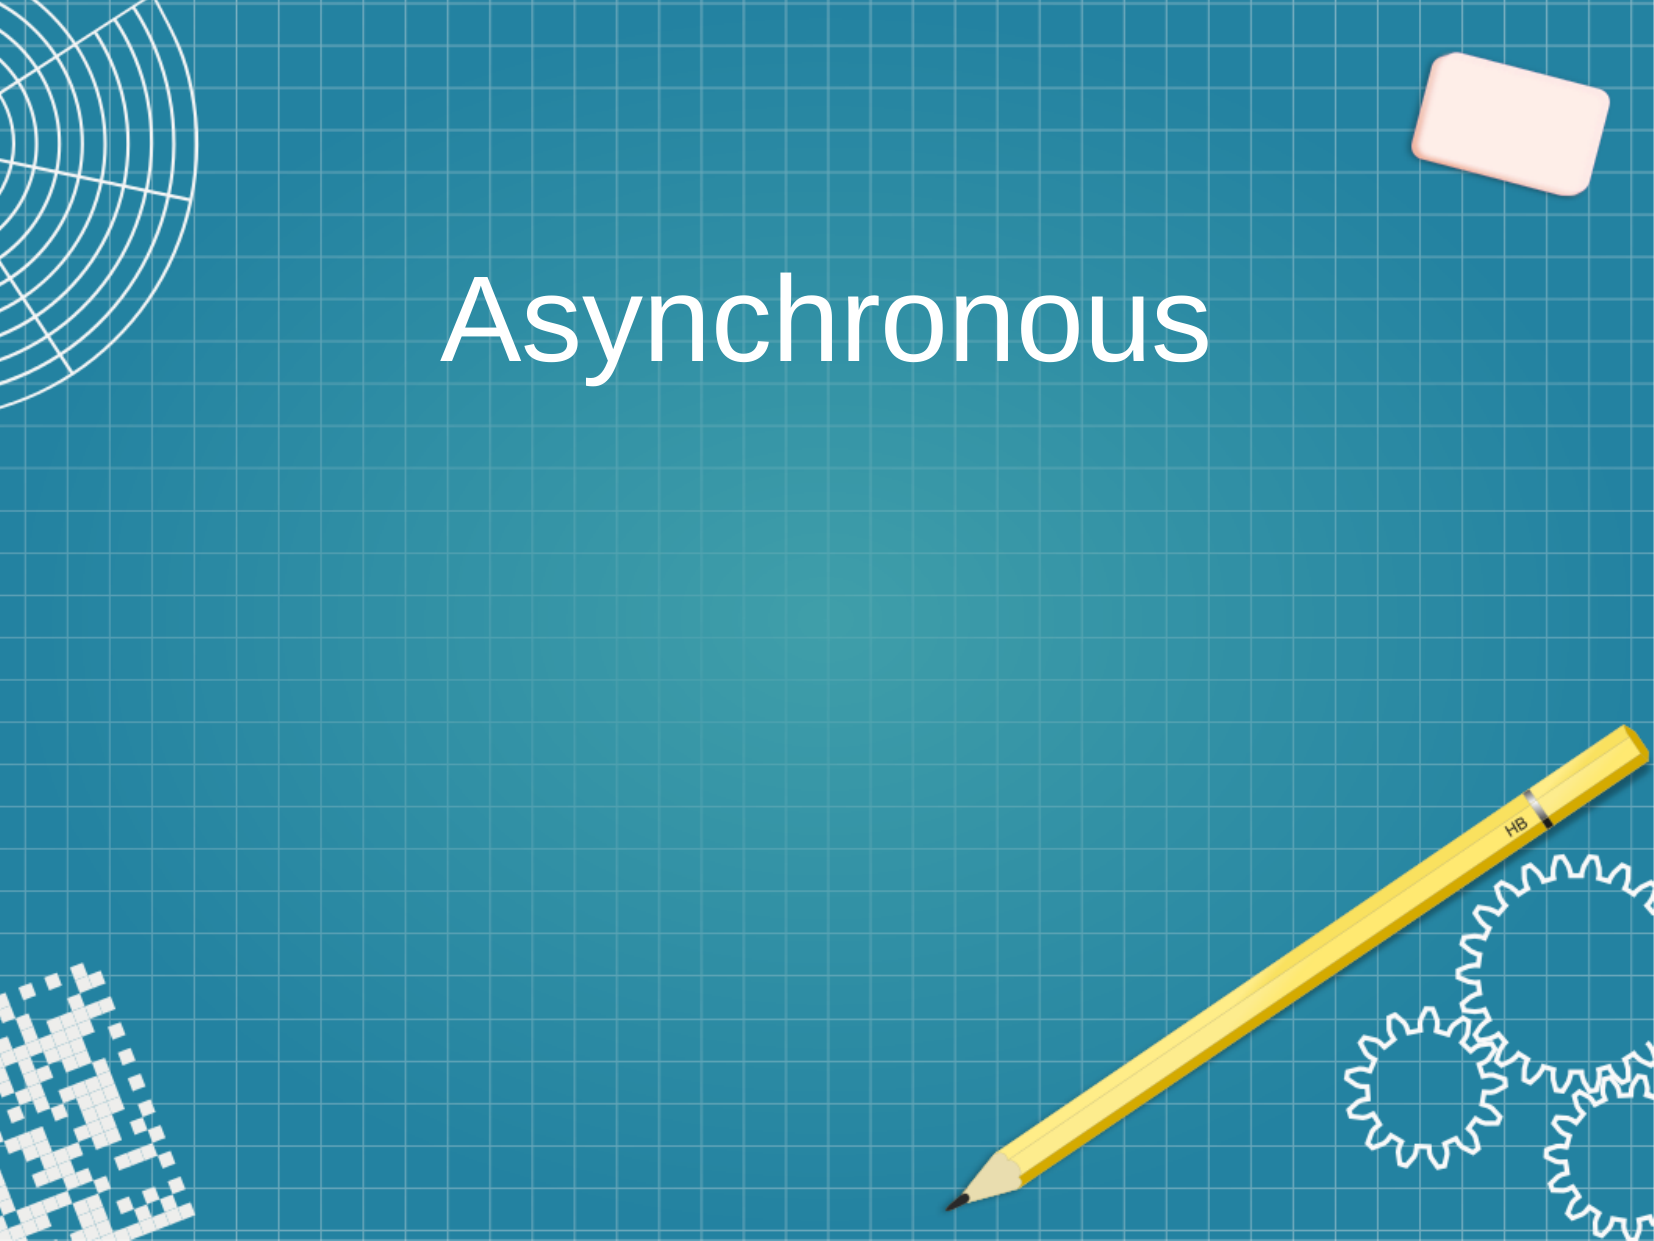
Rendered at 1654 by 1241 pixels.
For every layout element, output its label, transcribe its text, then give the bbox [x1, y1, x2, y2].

title Asynchronous [82, 177, 1571, 461]
picture [0, 0, 1654, 1241]
